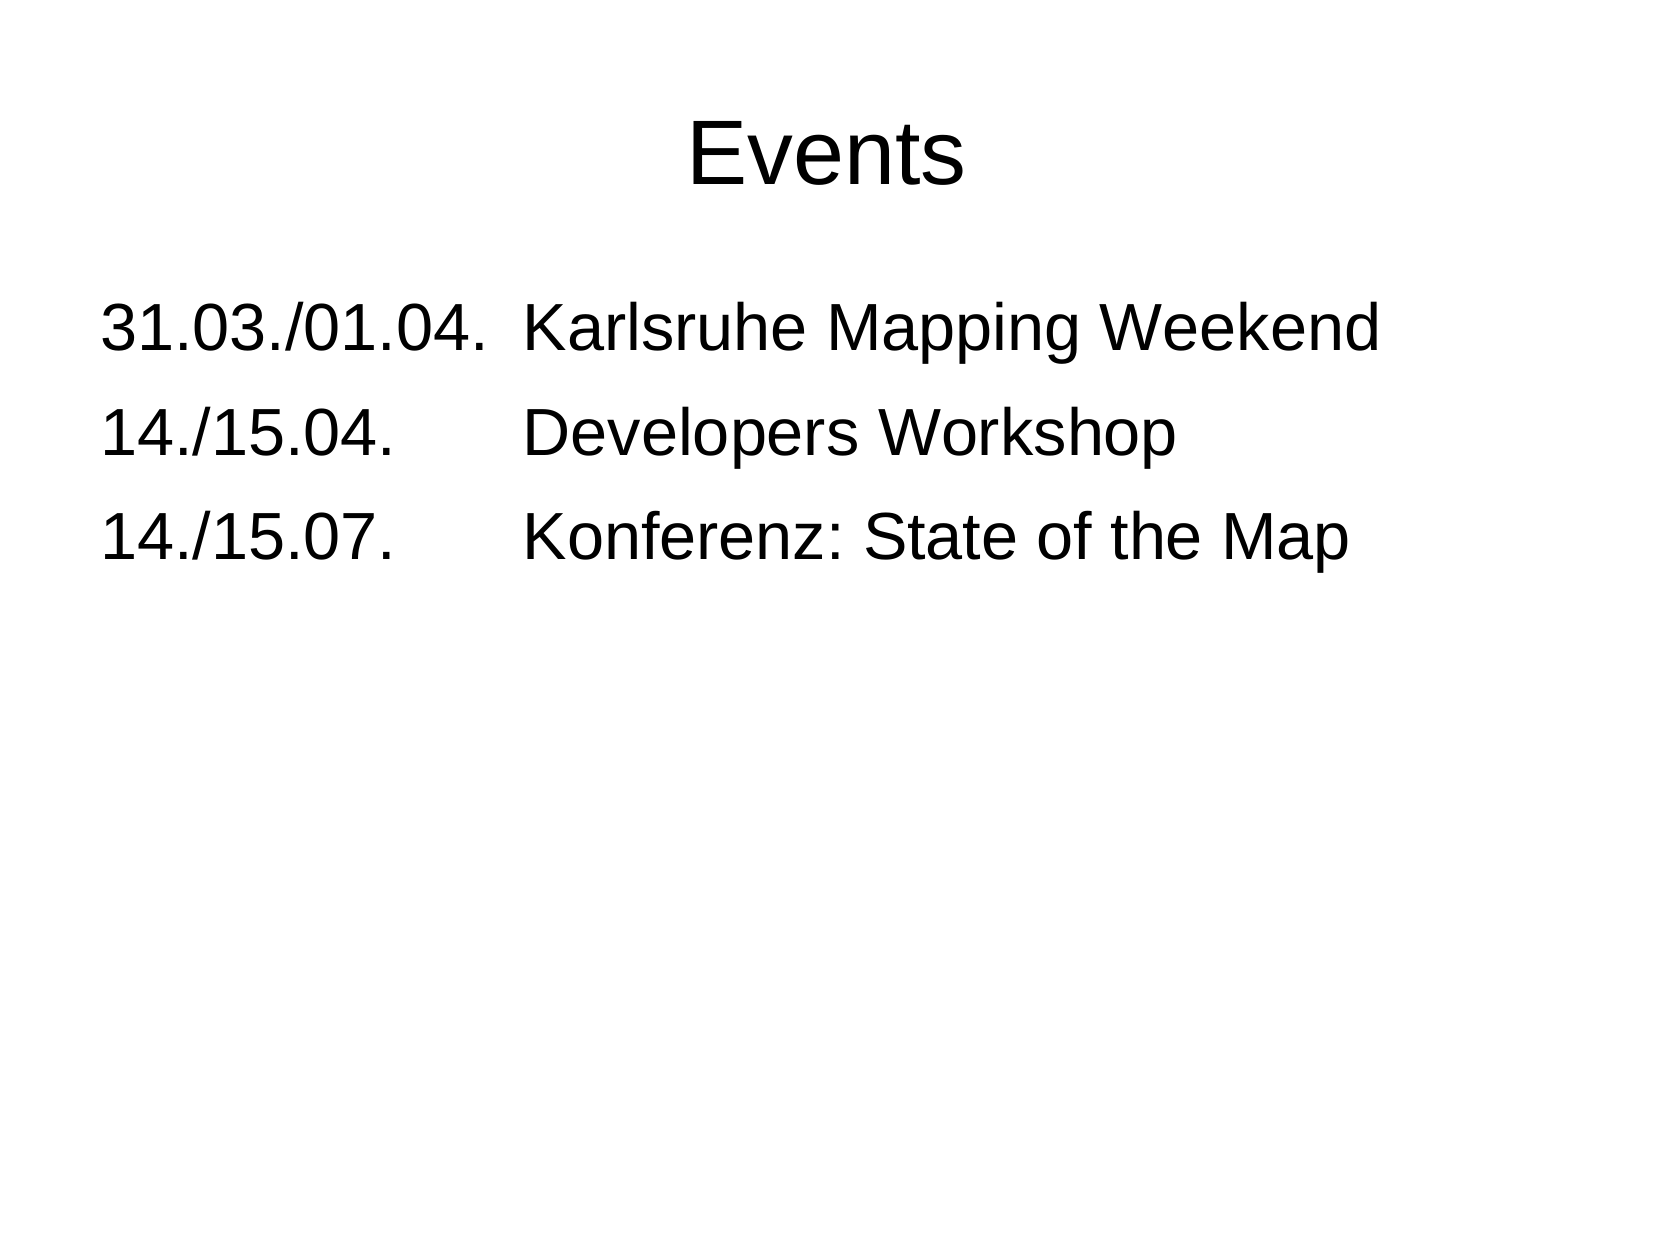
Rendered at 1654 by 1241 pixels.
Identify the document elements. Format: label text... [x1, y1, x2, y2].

list 31.03./01.04. Karlsruhe Mapping Weekend 14./15.04. Developers Workshop 14./15.07. Konferenz: State of the Map [82, 290, 1571, 1109]
title Events [82, 49, 1571, 257]
